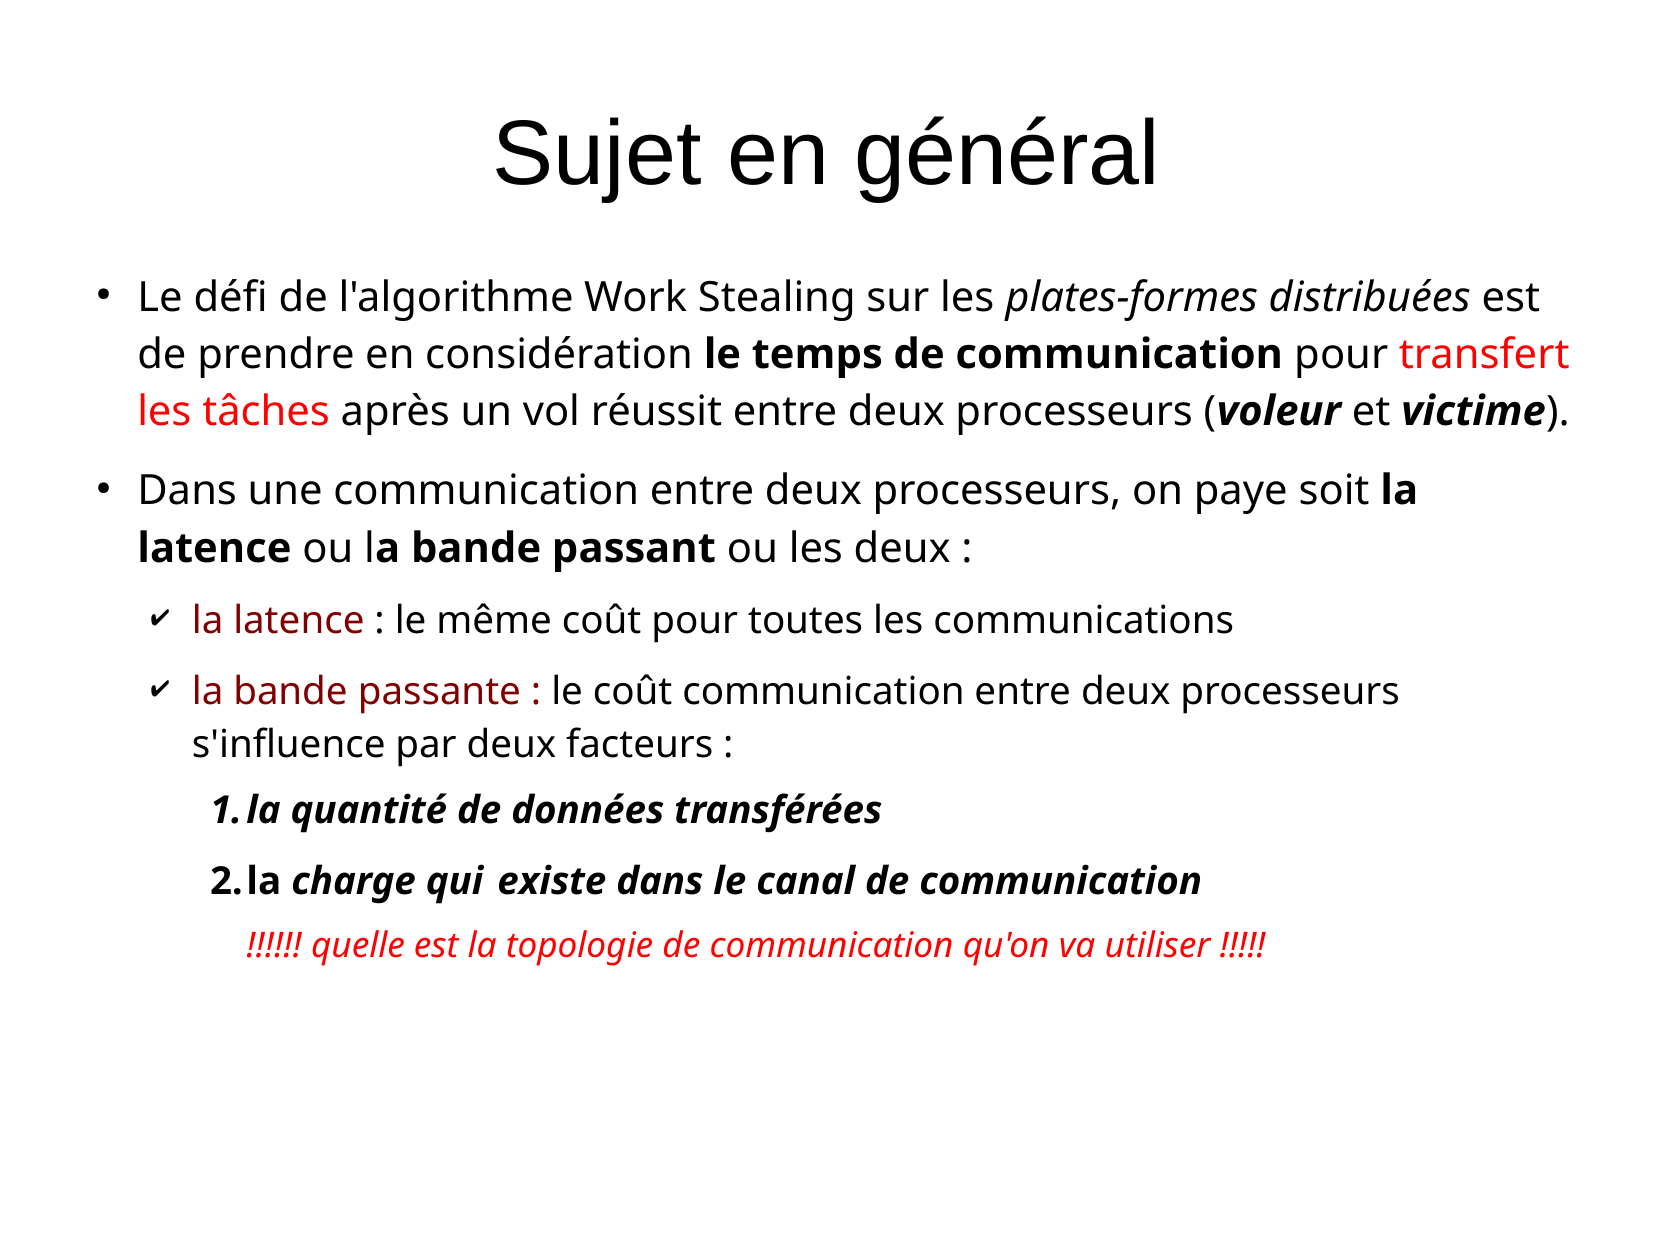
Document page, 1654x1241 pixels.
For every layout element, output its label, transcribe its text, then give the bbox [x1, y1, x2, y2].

list Le défi de l'algorithme Work Stealing sur les plates-formes distribuées est de prendre en considération le temps de communication pour transfert les tâches après un vol réussit entre deux processeurs (voleur et victime). Dans une communication entre deux processeurs, on paye soit la latence ou la bande passant ou les deux : la latence : le même coût pour toutes les communications la bande passante : le coût communication entre deux processeurs s'influence par deux facteurs : la quantité de données transférées la charge qui existe dans le canal de communication !!!!!! quelle est la topologie de communication qu'on va utiliser !!!!! [82, 266, 1571, 986]
title Sujet en général [82, 49, 1571, 257]
